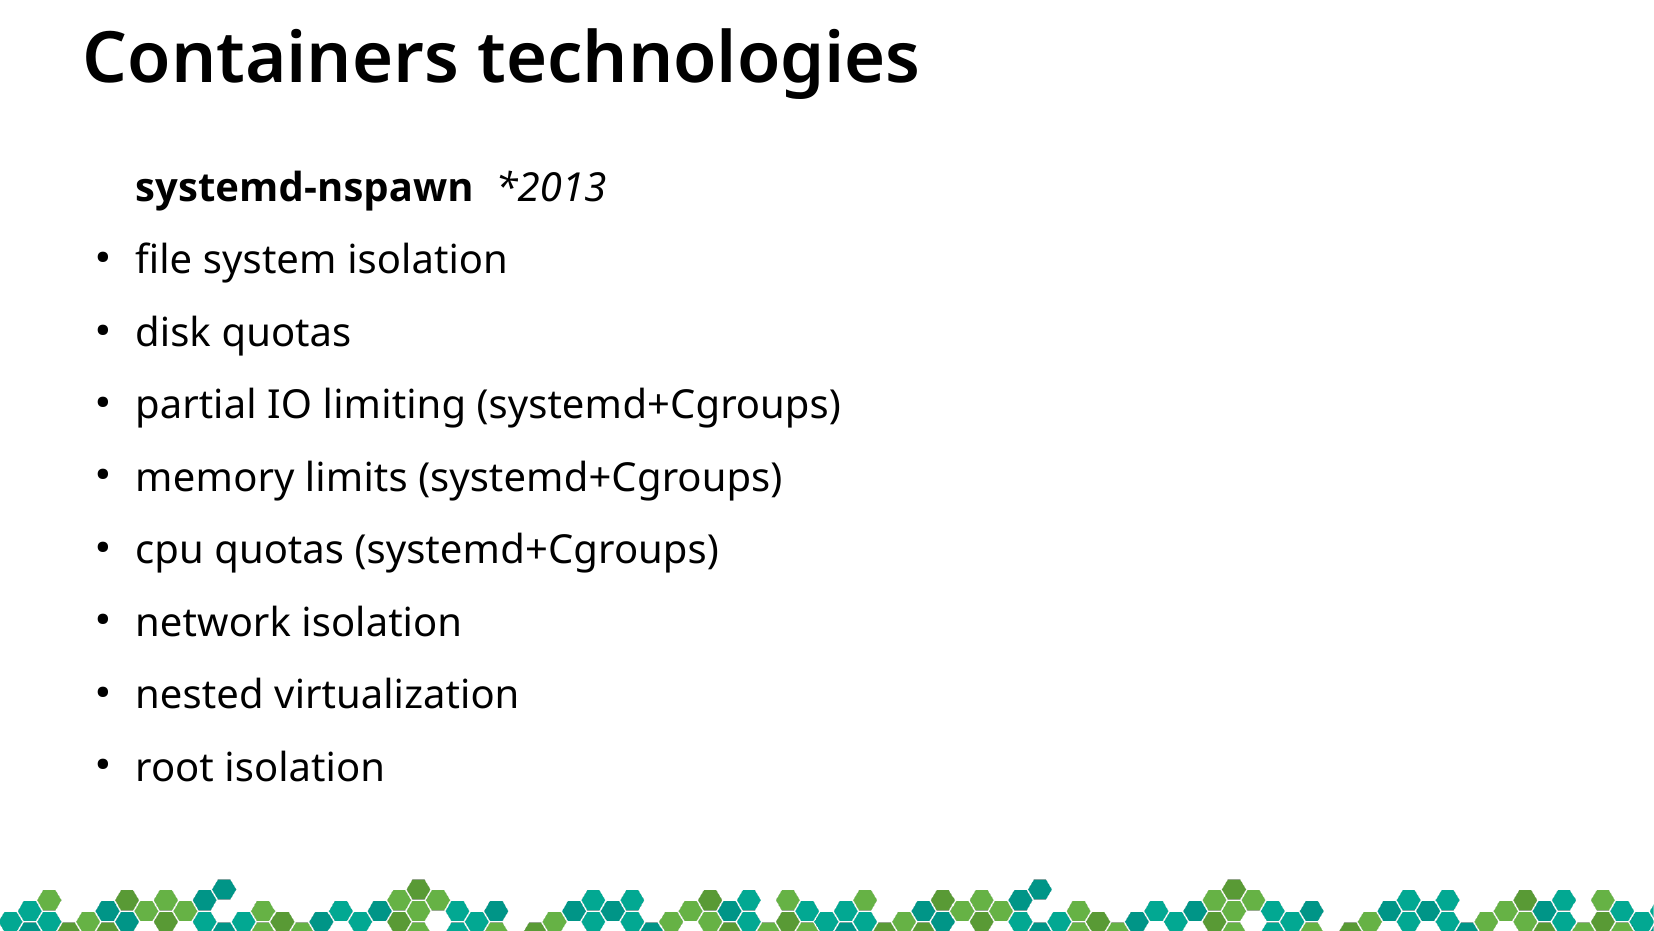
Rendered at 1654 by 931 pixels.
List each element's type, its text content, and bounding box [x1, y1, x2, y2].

picture [0, 871, 1654, 931]
list systemd-nspawn *2013 file system isolation disk quotas partial IO limiting (systemd+Cgroups) memory limits (systemd+Cgroups) cpu quotas (systemd+Cgroups) network isolation nested virtualization root isolation [82, 158, 1571, 796]
title Containers technologies [82, 14, 1571, 158]
